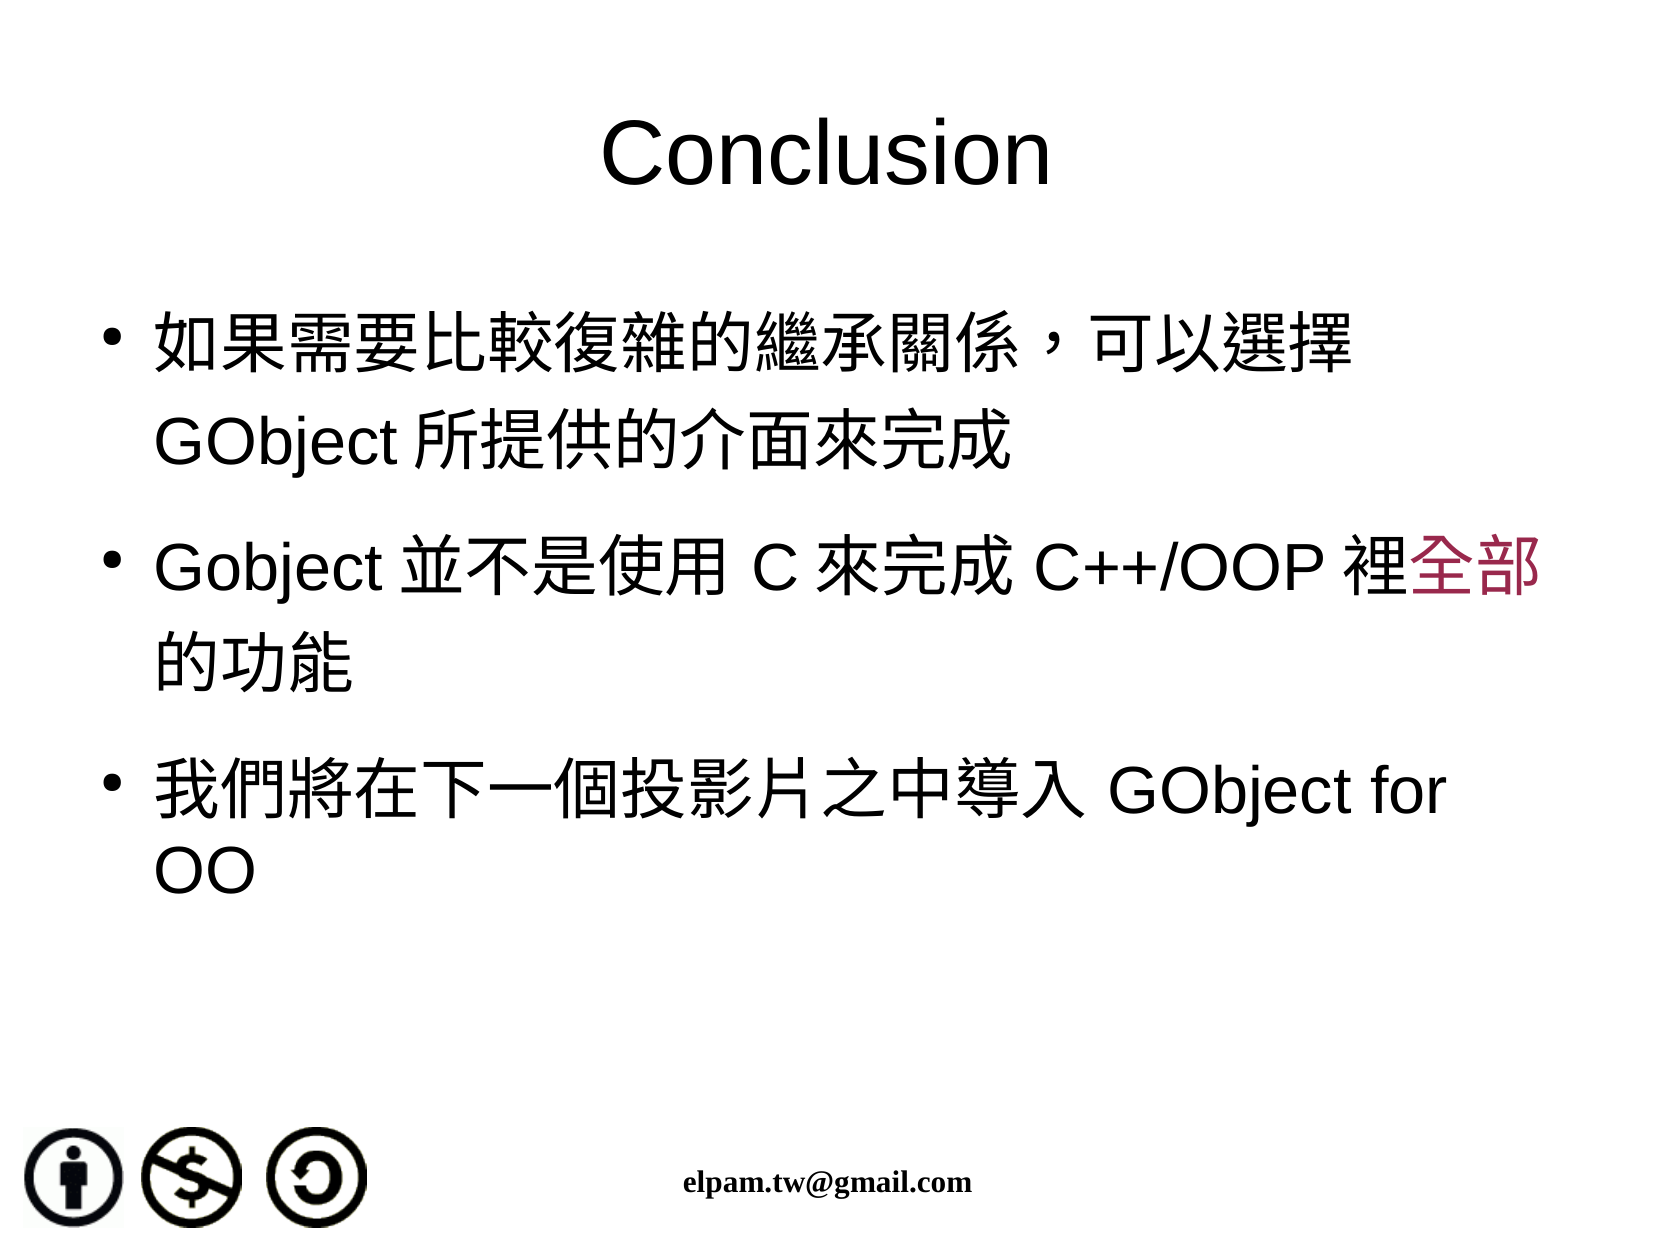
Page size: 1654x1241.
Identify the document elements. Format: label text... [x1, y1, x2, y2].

list 如果需要比較復雜的繼承關係，可以選擇GObject所提供的介面來完成 Gobject並不是使用C來完成C++/OOP裡全部的功能 我們將在下一個投影片之中導入GObject for OO [82, 290, 1571, 1094]
picture [141, 1127, 242, 1228]
picture [23, 1127, 124, 1228]
picture [266, 1127, 367, 1228]
title Conclusion [82, 56, 1571, 250]
